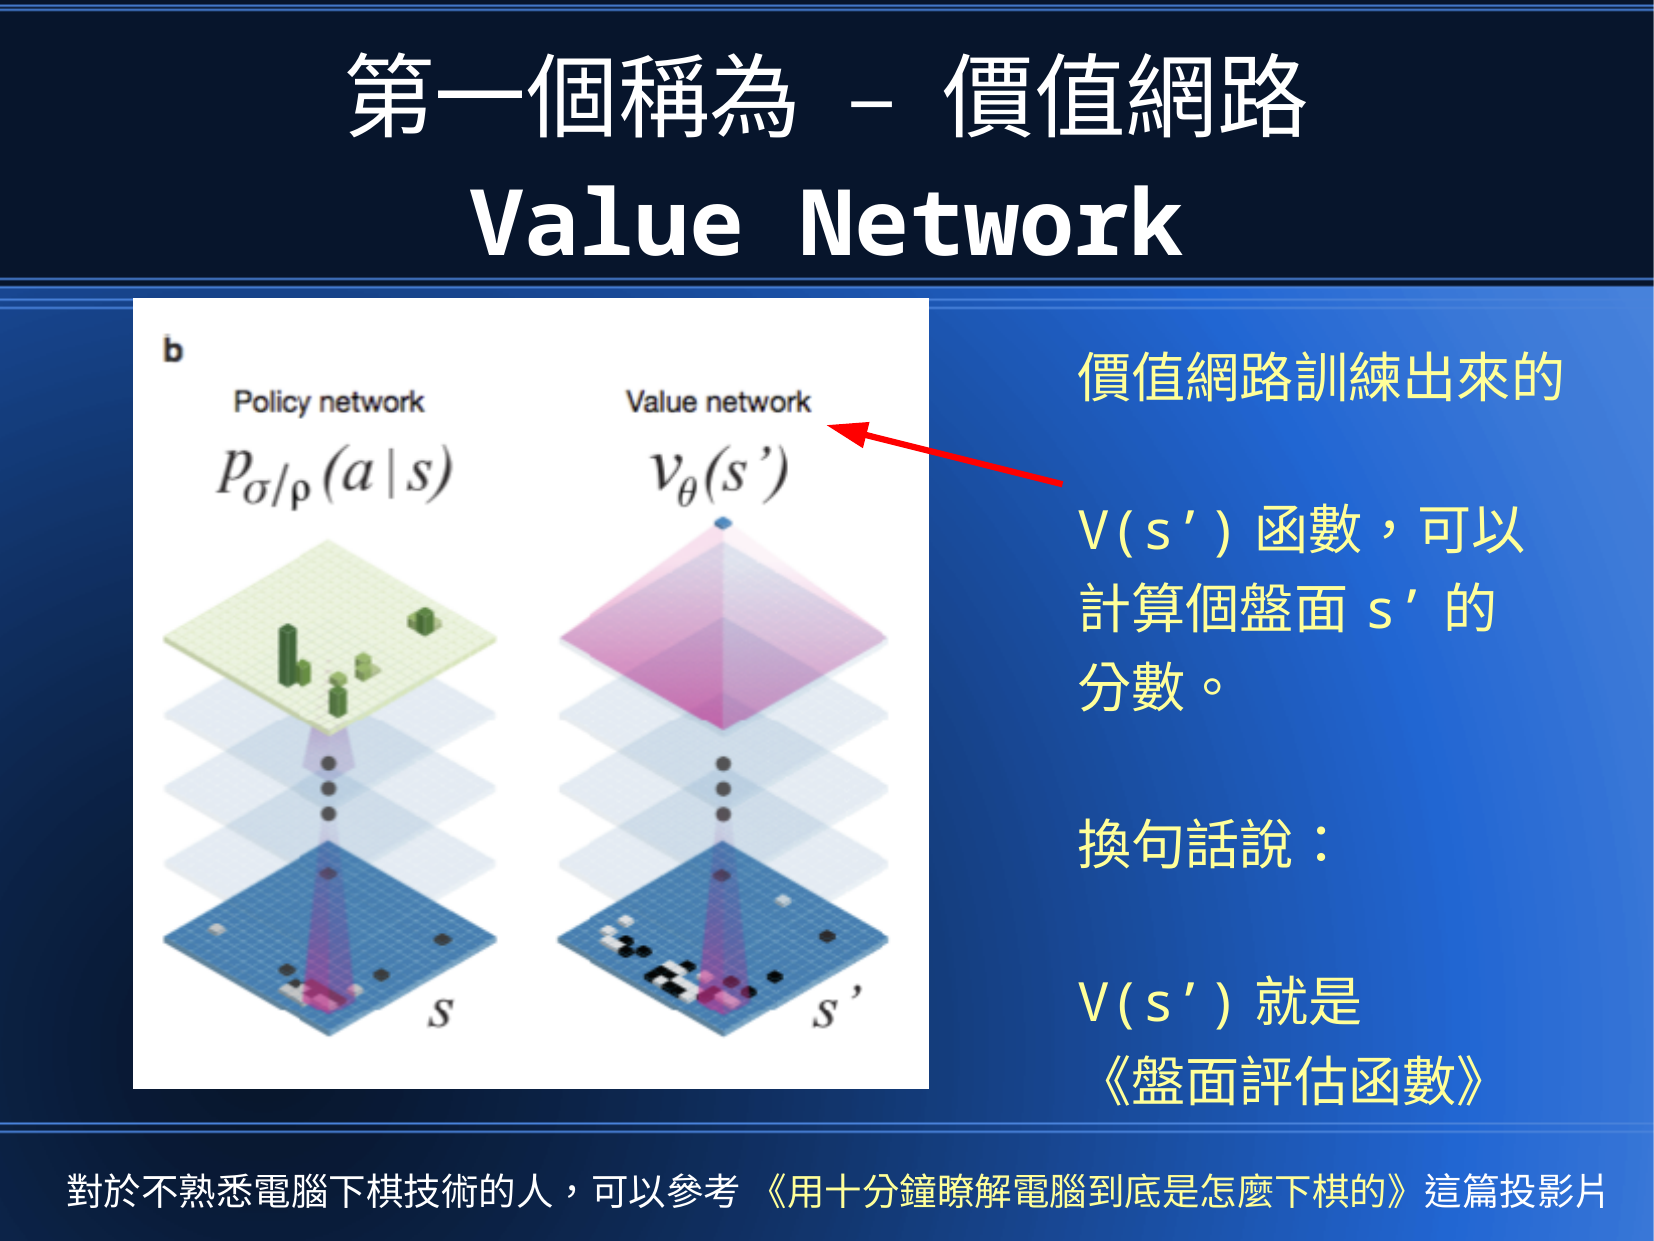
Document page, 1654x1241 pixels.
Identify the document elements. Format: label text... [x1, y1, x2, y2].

text_box 價值網路訓練出來的 V(s’)函數，可以 計算個盤面s’的 分數。 換句話說： V(s’)就是 《盤面評估函數》 [1062, 327, 1583, 993]
picture [0, 0, 1654, 1241]
text_box 對於不熟悉電腦下棋技術的人，可以參考 《用十分鐘瞭解電腦到底是怎麼下棋的》這篇投影片 [51, 1154, 1628, 1217]
title 第一個稱為 – 價值網路 Value Network [82, 42, 1571, 264]
